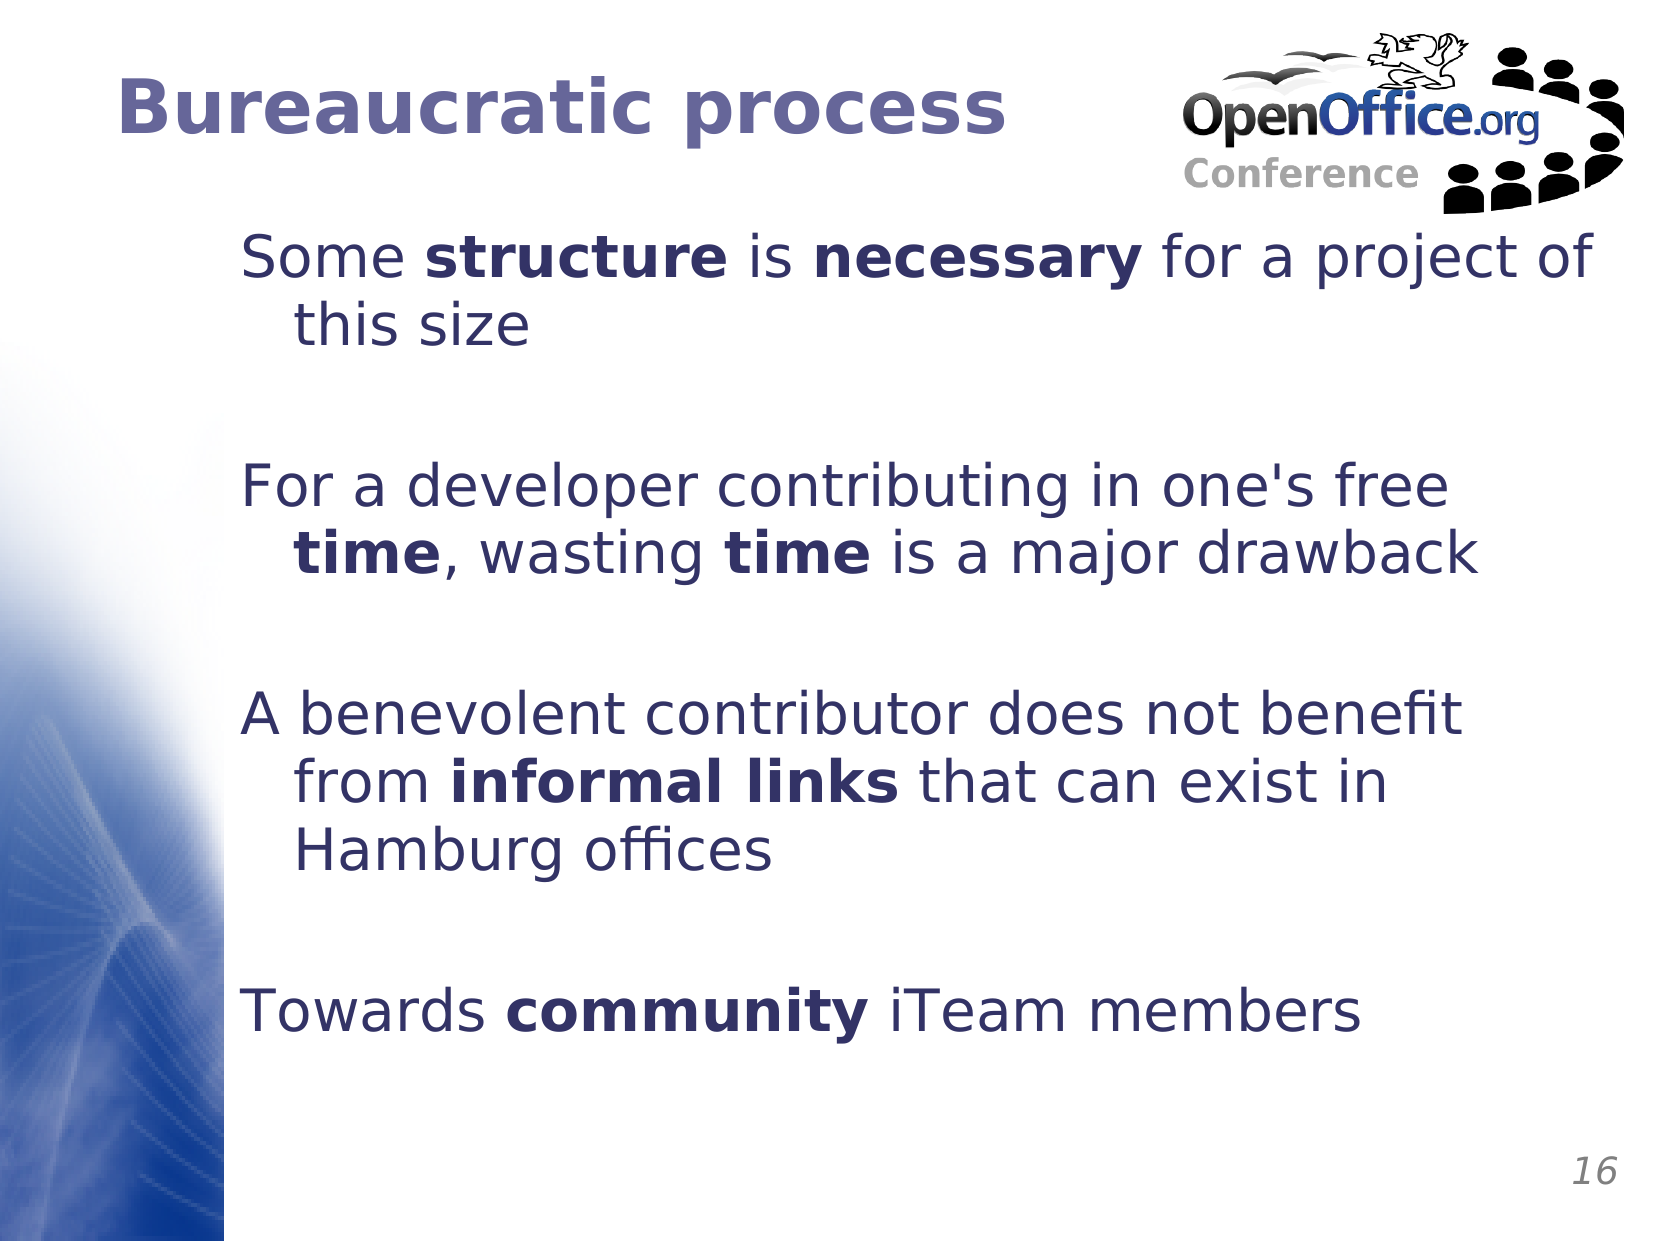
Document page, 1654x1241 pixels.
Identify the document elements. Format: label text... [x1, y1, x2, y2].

picture [1183, 33, 1624, 214]
title Bureaucratic process [26, 50, 1167, 164]
picture [0, 0, 224, 1241]
list Some structure is necessary for a project of this size For a developer contributing in one's free time, wasting time is a major drawback A benevolent contributor does not benefit from informal links that can exist in Hamburg offices Towards community iTeam members [223, 223, 1619, 1133]
